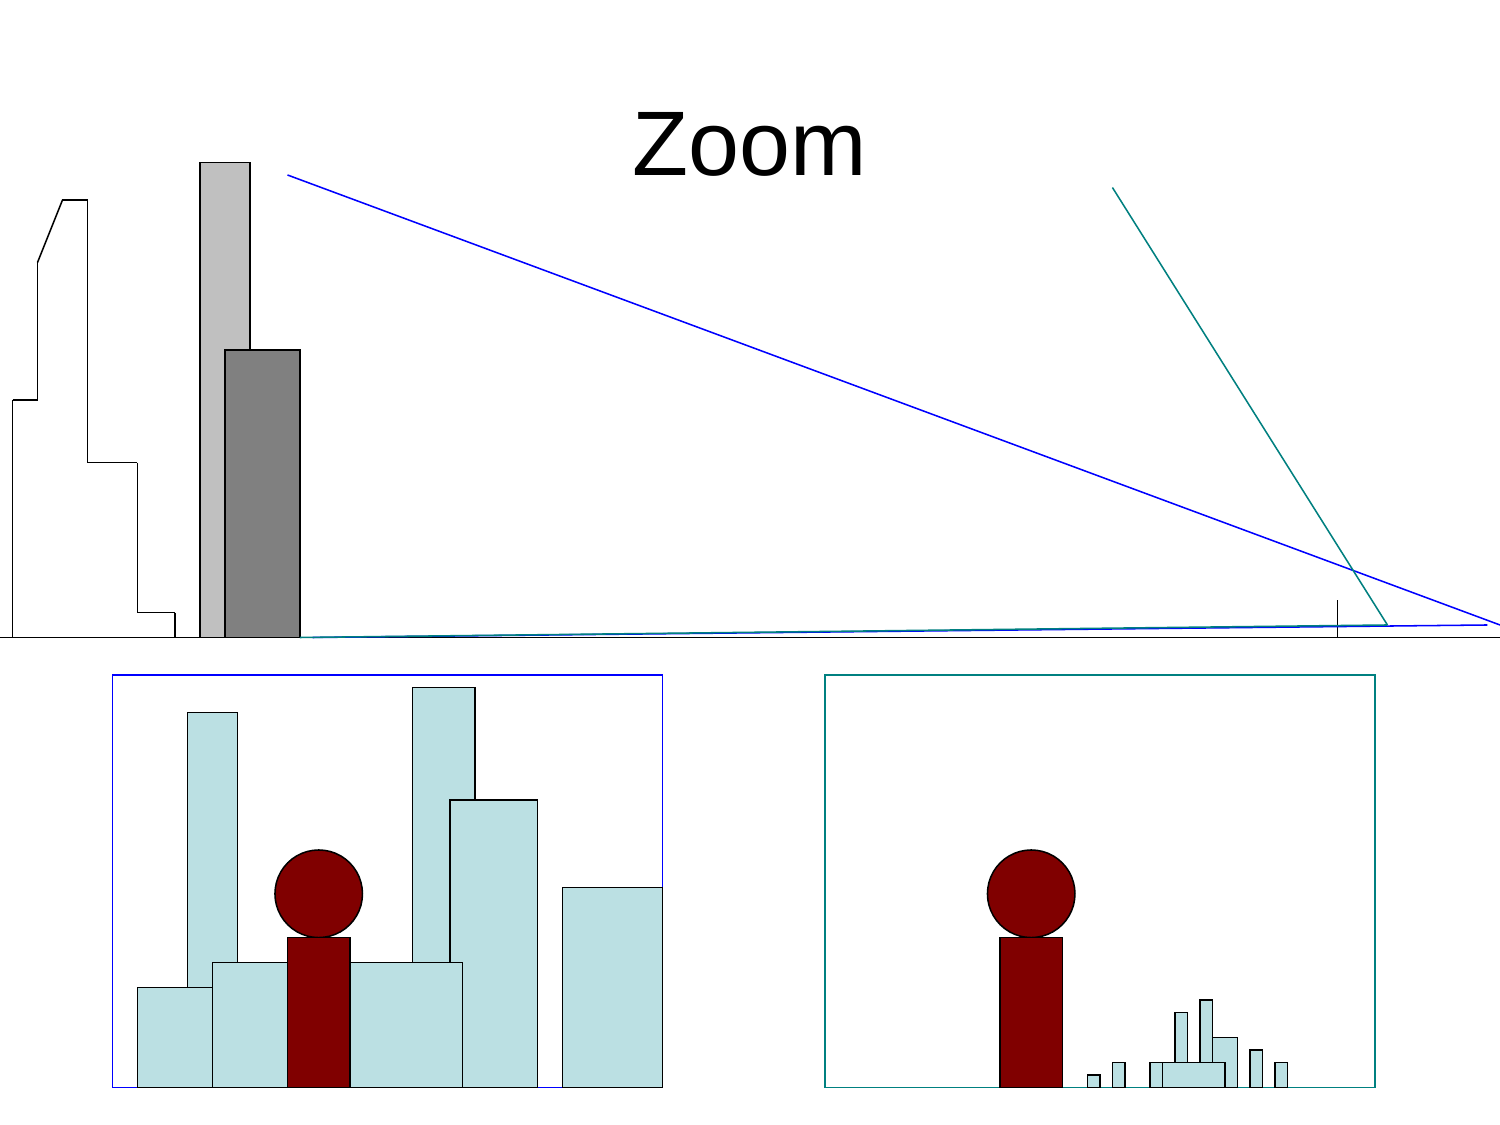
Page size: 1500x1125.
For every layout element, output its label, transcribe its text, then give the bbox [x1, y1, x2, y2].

text_box [1275, 1062, 1288, 1088]
text_box [200, 233, 301, 638]
text_box [1112, 1062, 1126, 1088]
text_box [1249, 1049, 1263, 1088]
text_box [987, 849, 1075, 1088]
title Zoom [75, 45, 1426, 233]
text_box [137, 687, 538, 1088]
text_box [562, 887, 663, 1088]
text_box [1087, 1074, 1101, 1088]
text_box [1149, 999, 1238, 1088]
